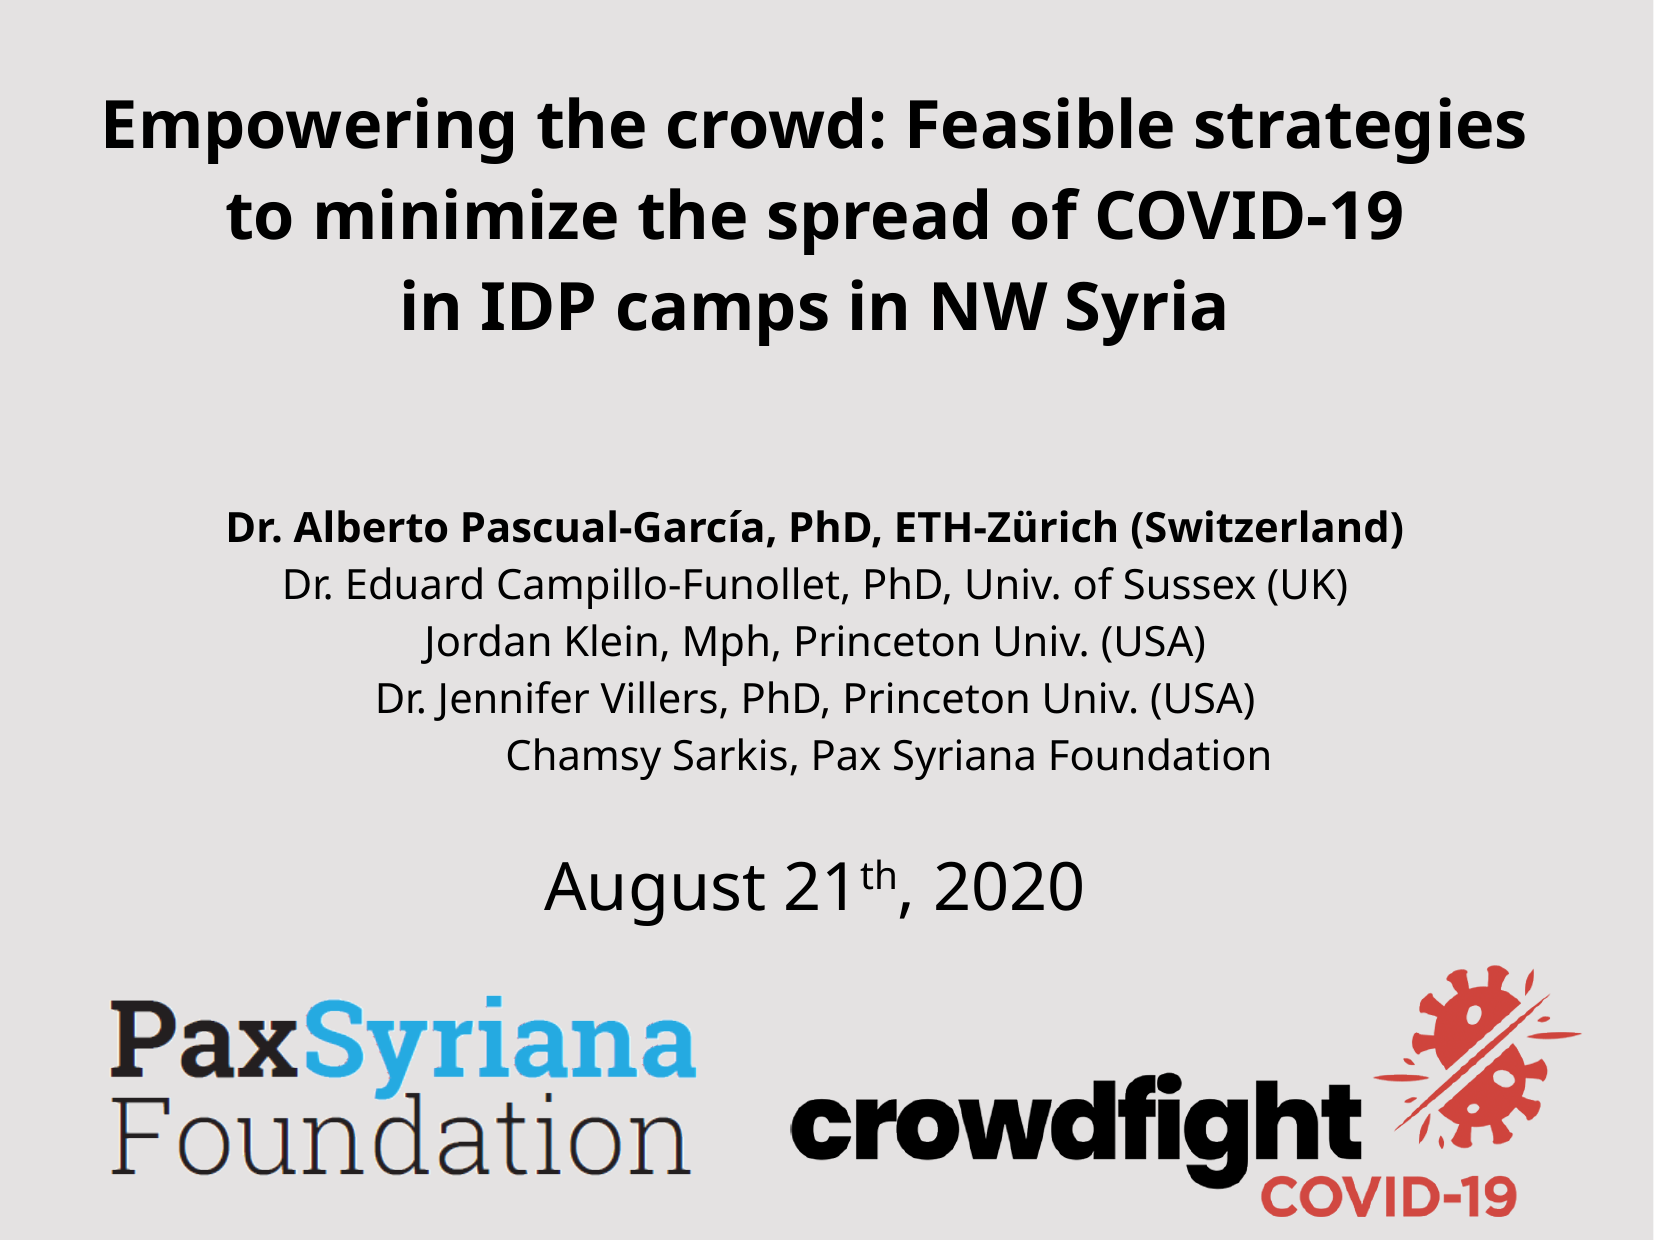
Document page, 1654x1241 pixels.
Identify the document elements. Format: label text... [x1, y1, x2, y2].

subtitle Empowering the crowd: Feasible strategies to minimize the spread of COVID-19 in IDP camps in NW Syria Dr. Alberto Pascual-García, PhD, ETH-Zürich (Switzerland) Dr. Eduard Campillo-Funollet, PhD, Univ. of Sussex (UK) Jordan Klein, Mph, Princeton Univ. (USA) Dr. Jennifer Villers, PhD, Princeton Univ. (USA) Chamsy Sarkis, Pax Syriana Foundation August 21th, 2020 [0, 0, 1654, 1008]
picture [790, 965, 1583, 1217]
picture [88, 966, 728, 1217]
